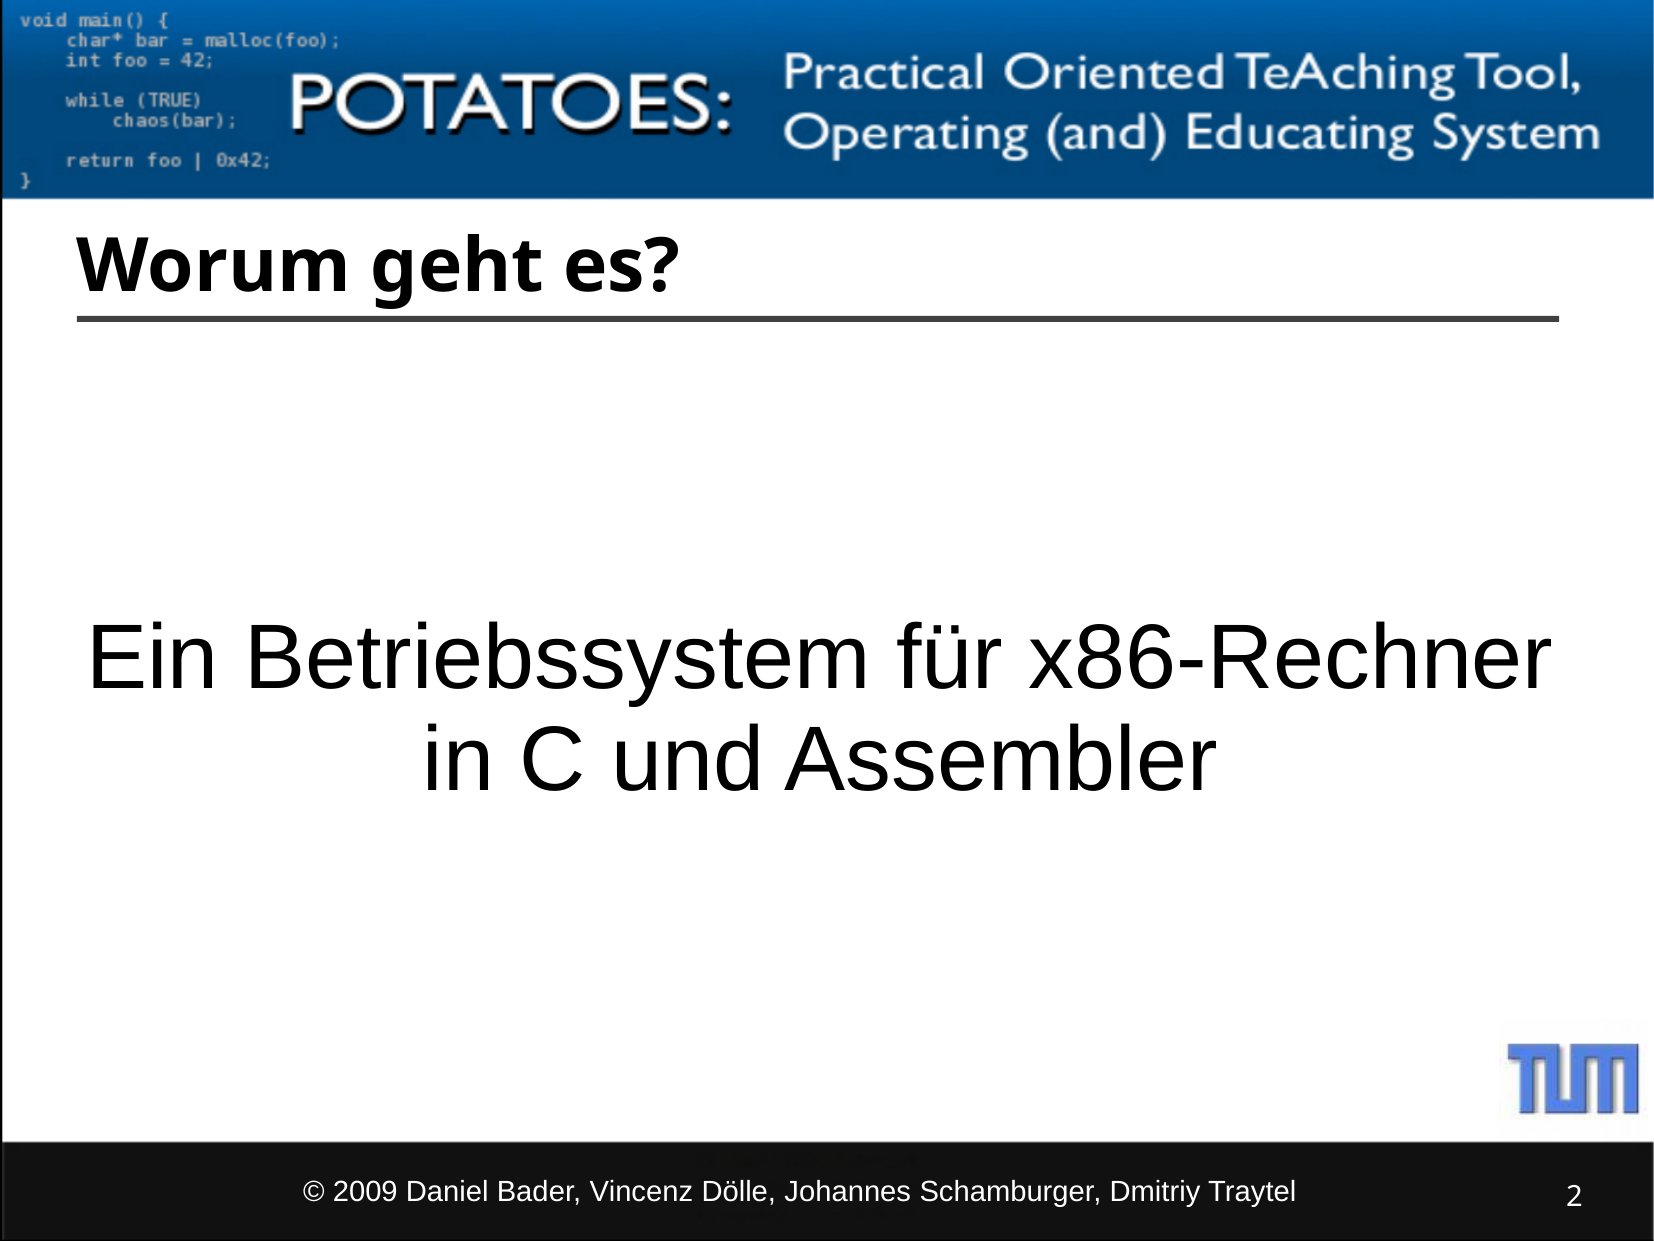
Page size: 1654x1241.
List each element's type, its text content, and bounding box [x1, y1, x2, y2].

picture [0, 0, 1654, 1241]
title Worum geht es? [76, 219, 1565, 307]
subtitle Ein Betriebssystem für x86-Rechner in C und Assembler [76, 361, 1565, 1157]
